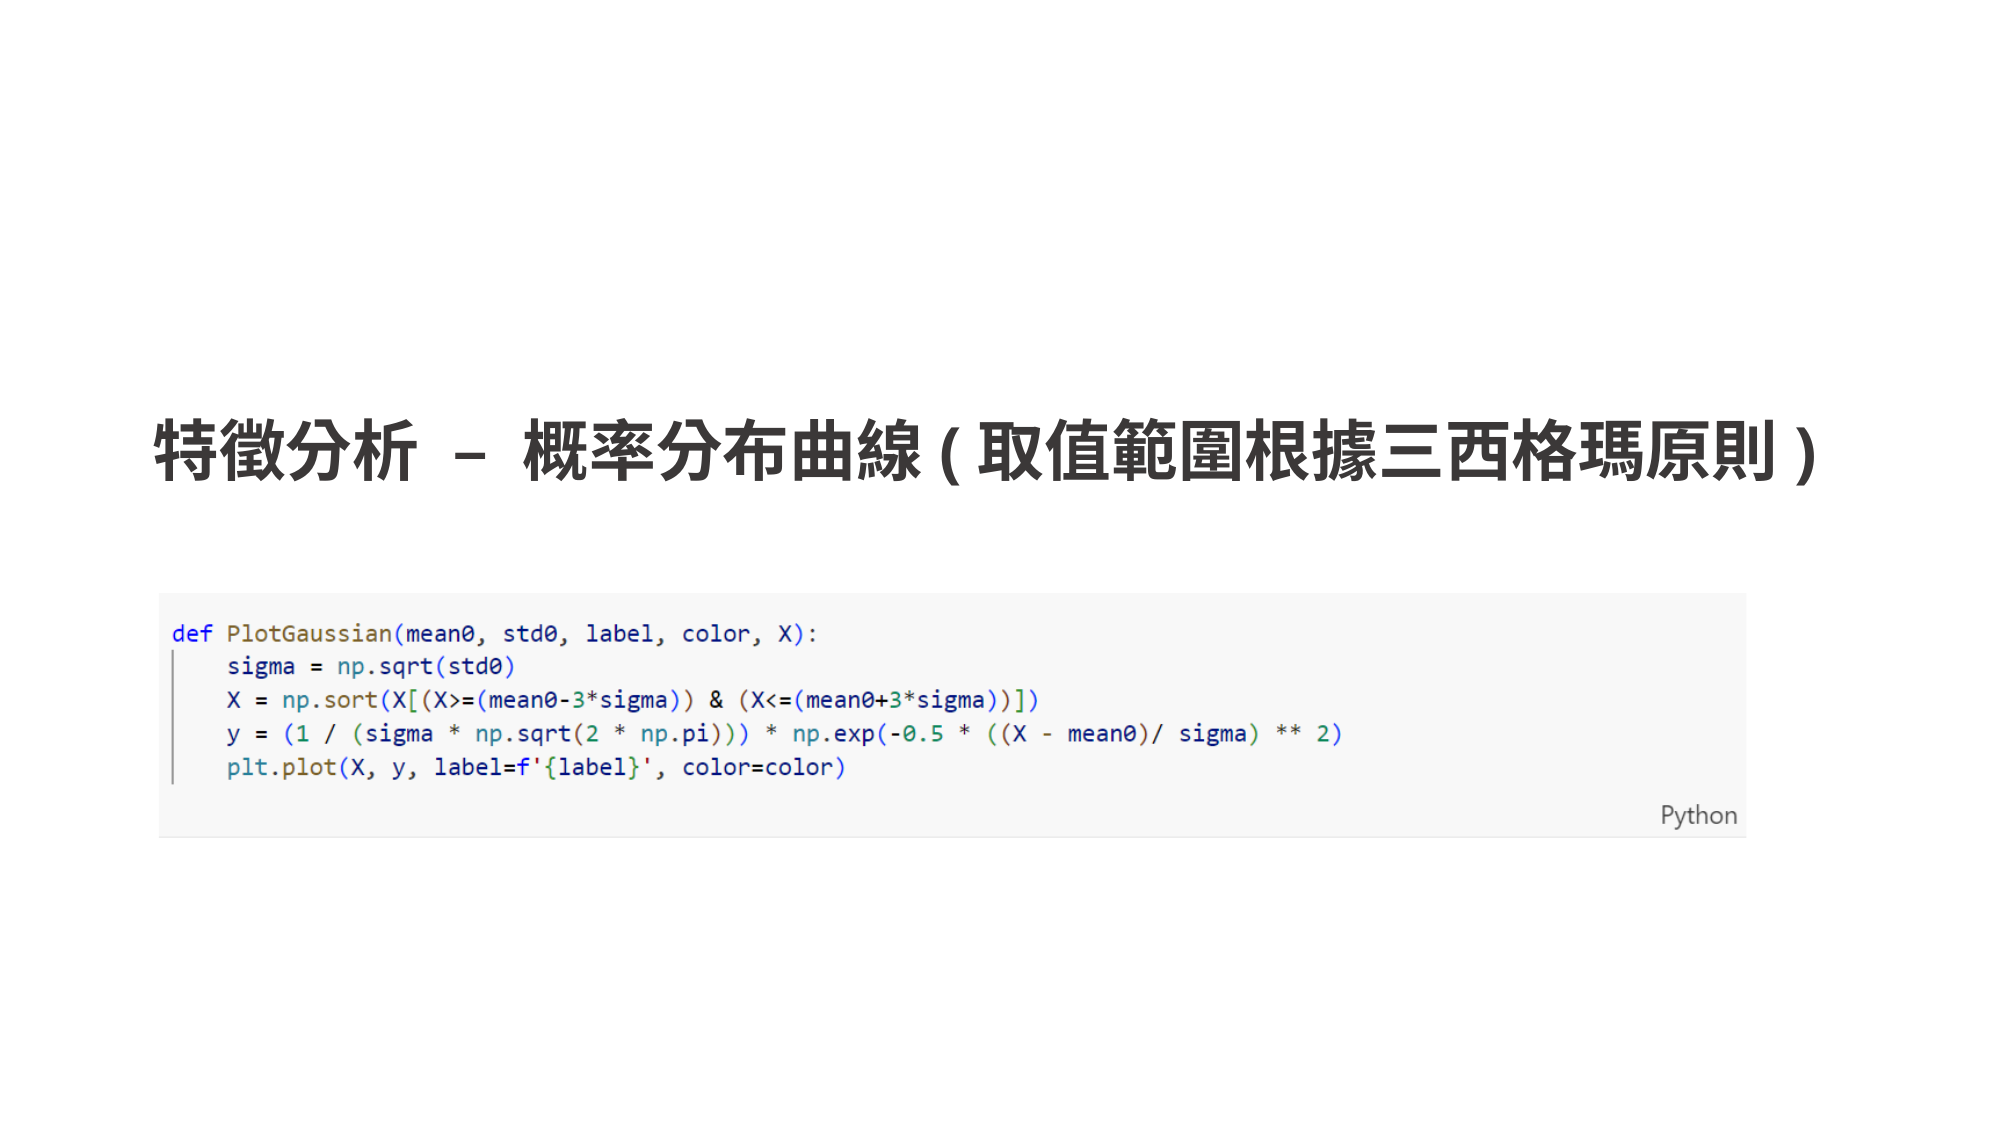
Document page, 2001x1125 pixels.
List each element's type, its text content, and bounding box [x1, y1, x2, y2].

title 特徵分析 – 概率分布曲線(取值範圍根據三西格瑪原則) [137, 345, 1863, 563]
picture [158, 593, 1747, 839]
